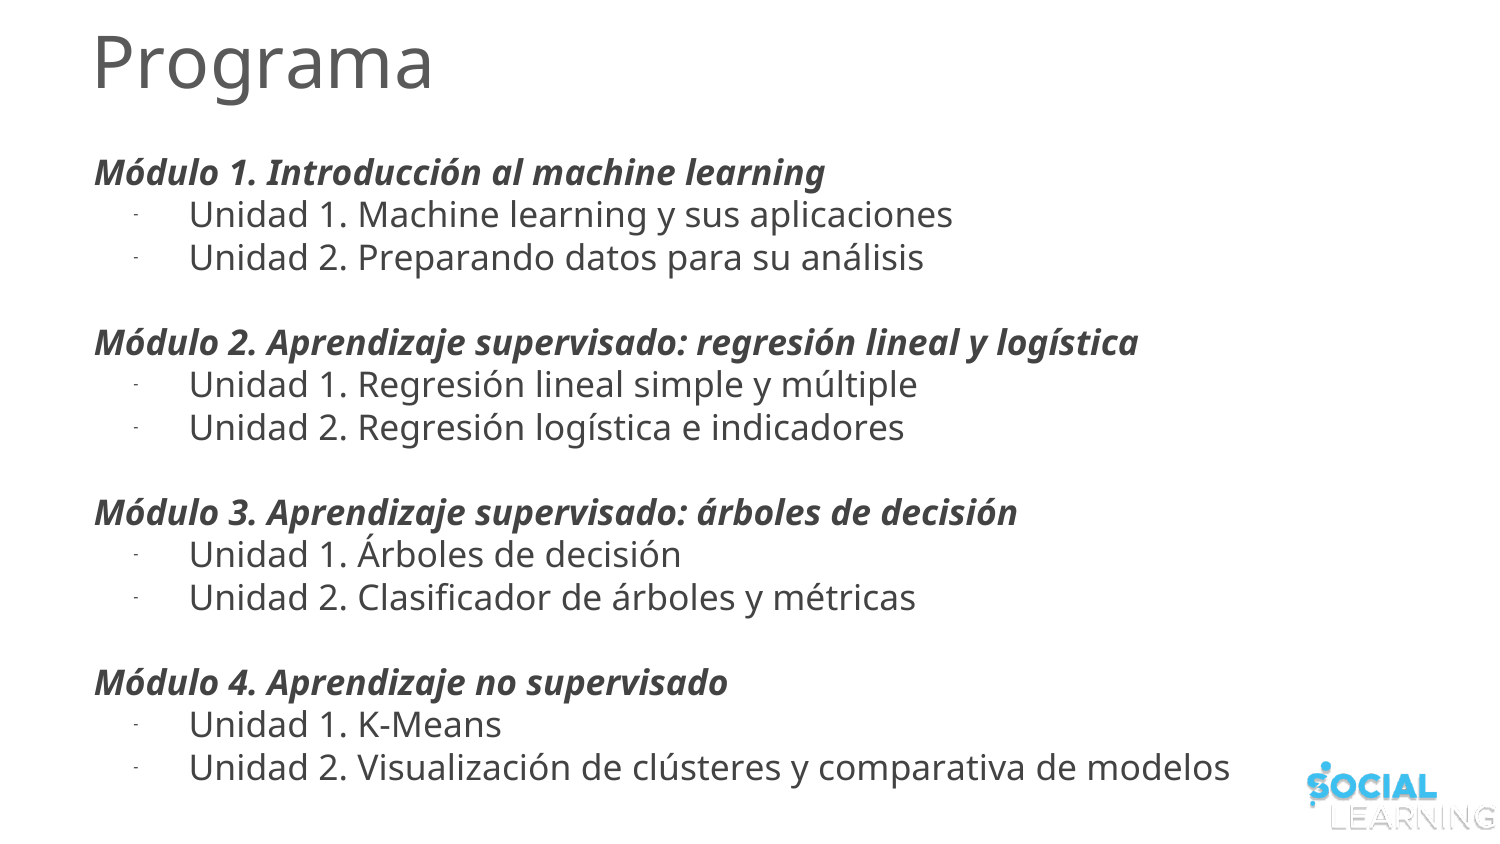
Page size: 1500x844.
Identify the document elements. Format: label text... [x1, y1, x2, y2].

text_box Programa [76, 0, 1281, 142]
picture [1301, 744, 1500, 844]
text_box Módulo 1. Introducción al machine learning Unidad 1. Machine learning y sus aplicaciones Unidad 2. Preparando datos para su análisis Módulo 2. Aprendizaje supervisado: regresión lineal y logística Unidad 1. Regresión lineal simple y múltiple Unidad 2. Regresión logística e indicadores Módulo 3. Aprendizaje supervisado: árboles de decisión Unidad 1. Árboles de decisión Unidad 2. Clasificador de árboles y métricas Módulo 4. Aprendizaje no supervisado Unidad 1. K-Means Unidad 2. Visualización de clústeres y comparativa de modelos [78, 134, 1310, 809]
